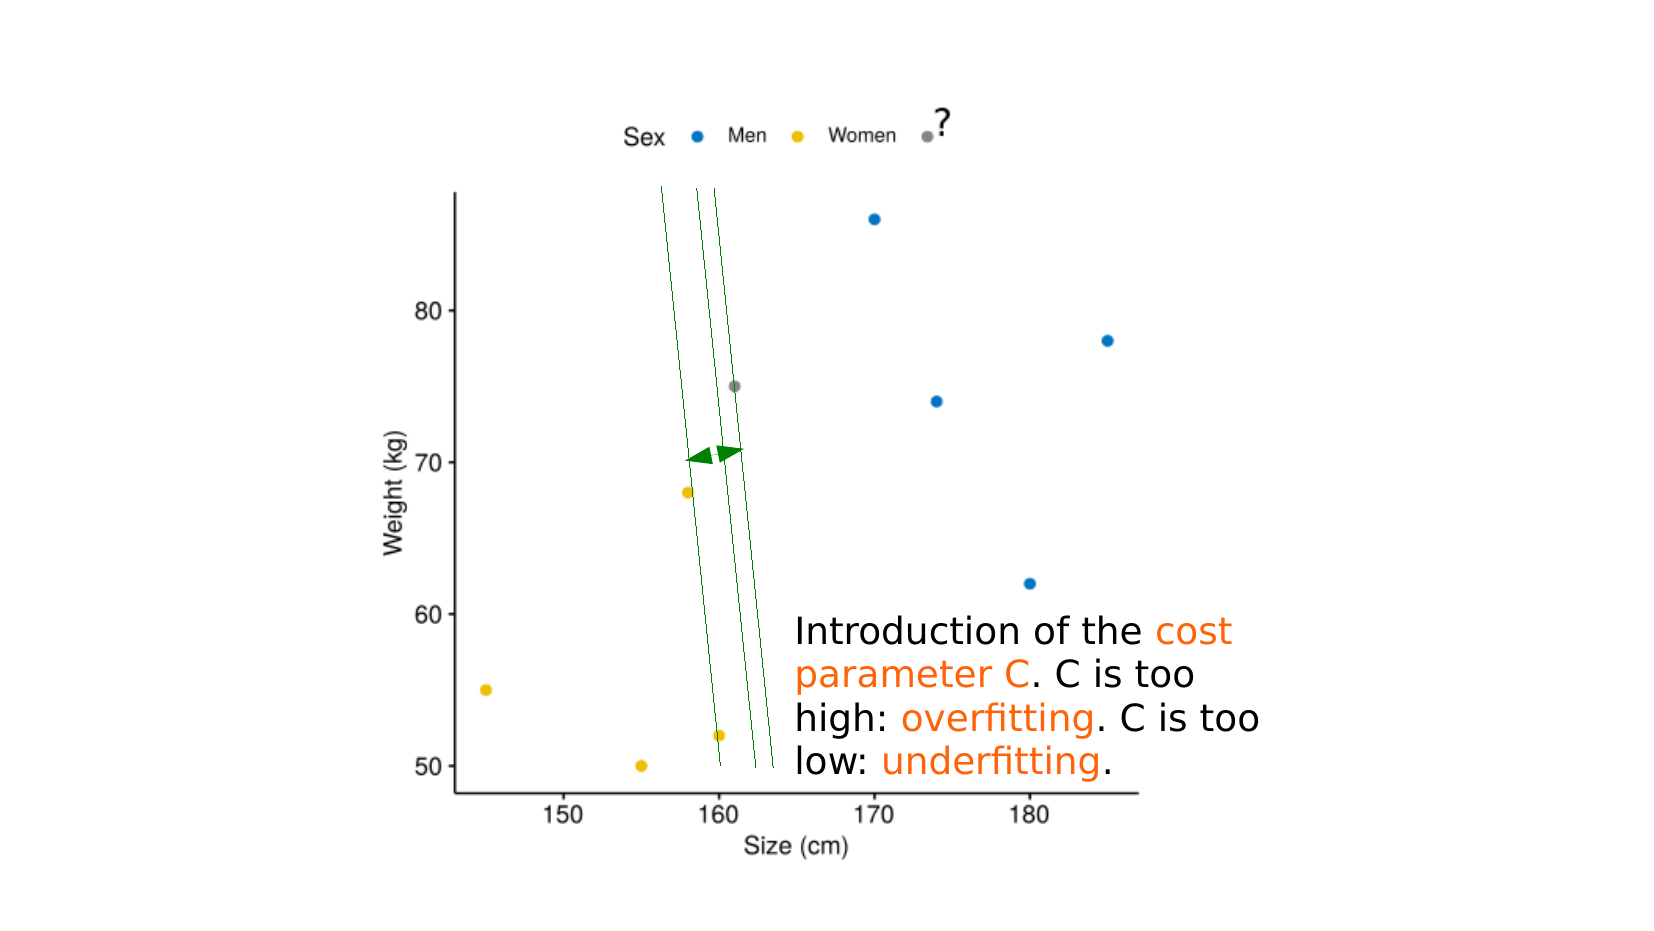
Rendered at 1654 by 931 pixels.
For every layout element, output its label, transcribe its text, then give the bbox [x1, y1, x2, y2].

picture [371, 94, 1152, 875]
text_box Introduction of the cost parameter C. C is too high: overfitting. C is too low: underfitting. [779, 602, 1290, 792]
